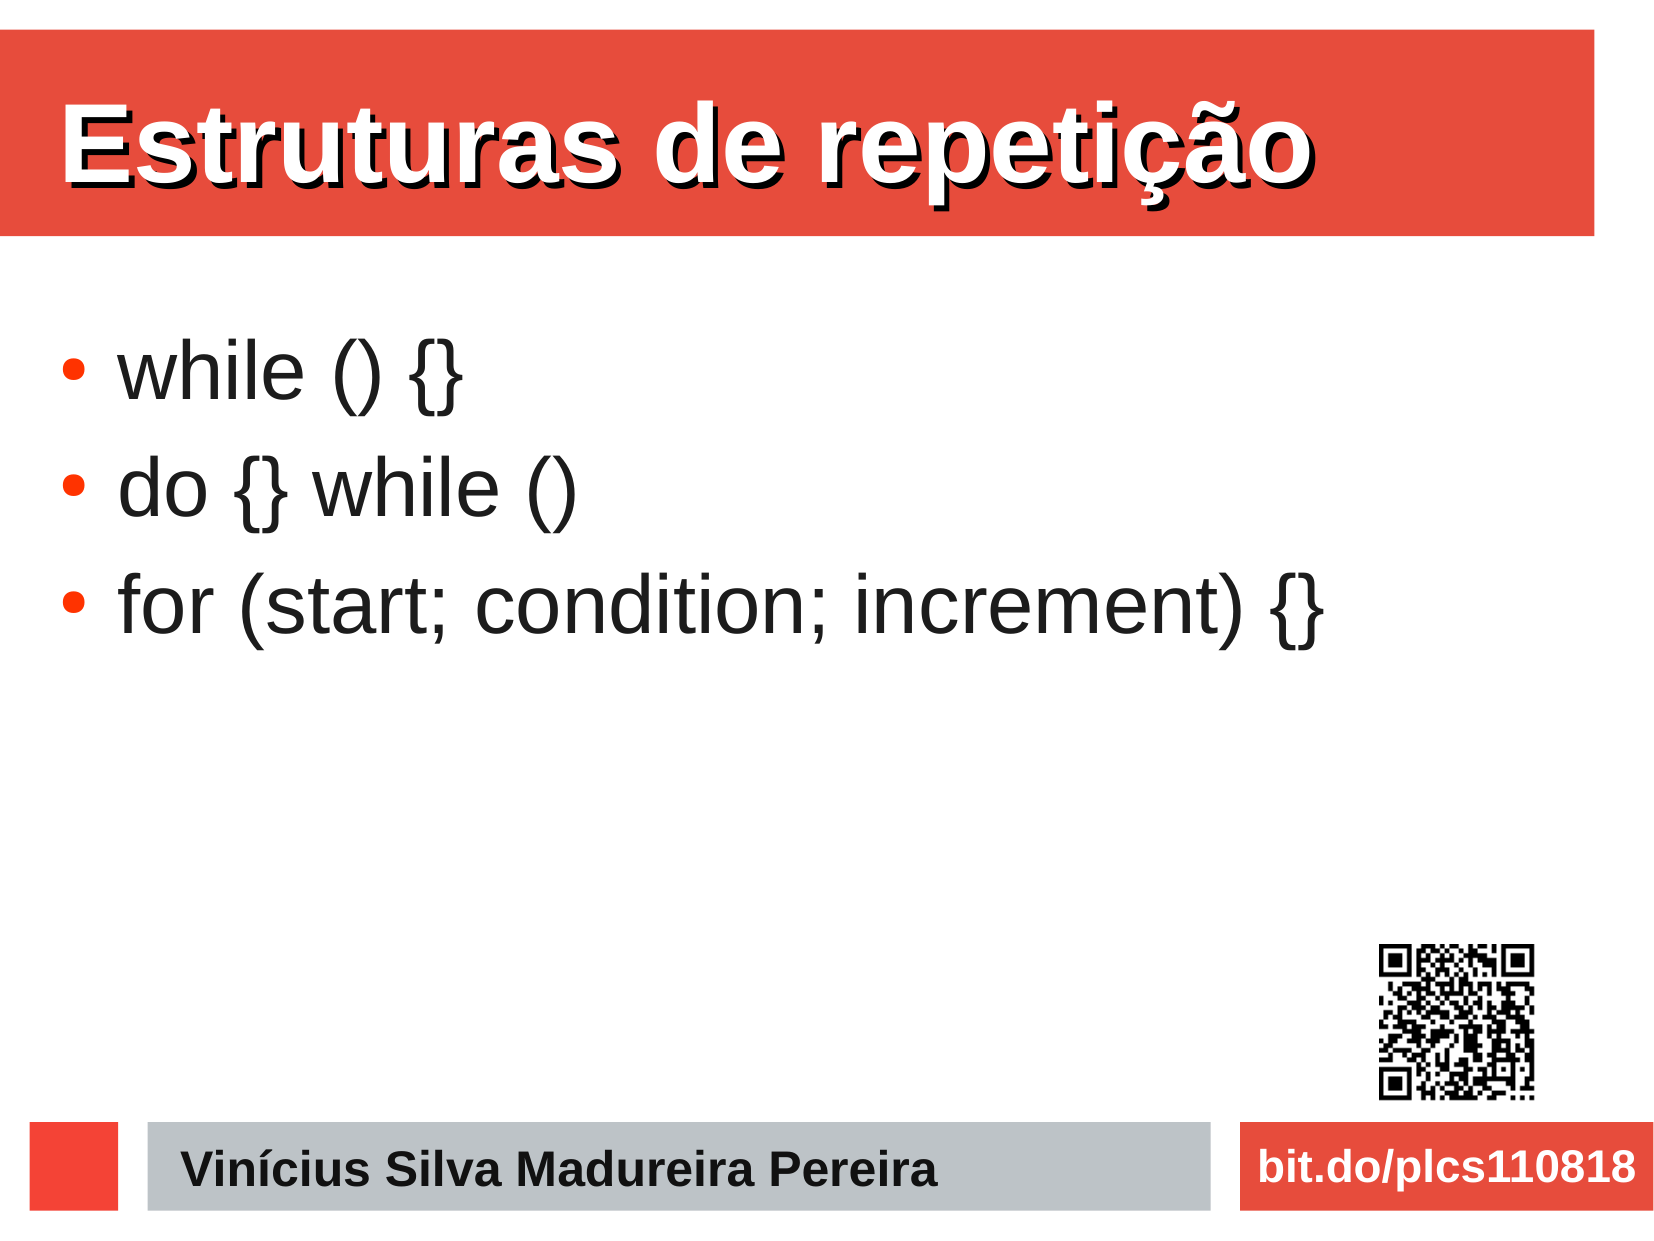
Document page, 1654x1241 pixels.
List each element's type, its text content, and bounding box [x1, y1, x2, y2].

title Estruturas de repetição [59, 59, 1595, 207]
text_box Vinícius Silva Madureira Pereira [165, 1133, 1170, 1205]
list while () {} do {} while () for (start; condition; increment) {} [59, 324, 1565, 1093]
text_box bit.do/plcs110818 [1228, 1133, 1654, 1205]
picture [1379, 944, 1536, 1102]
